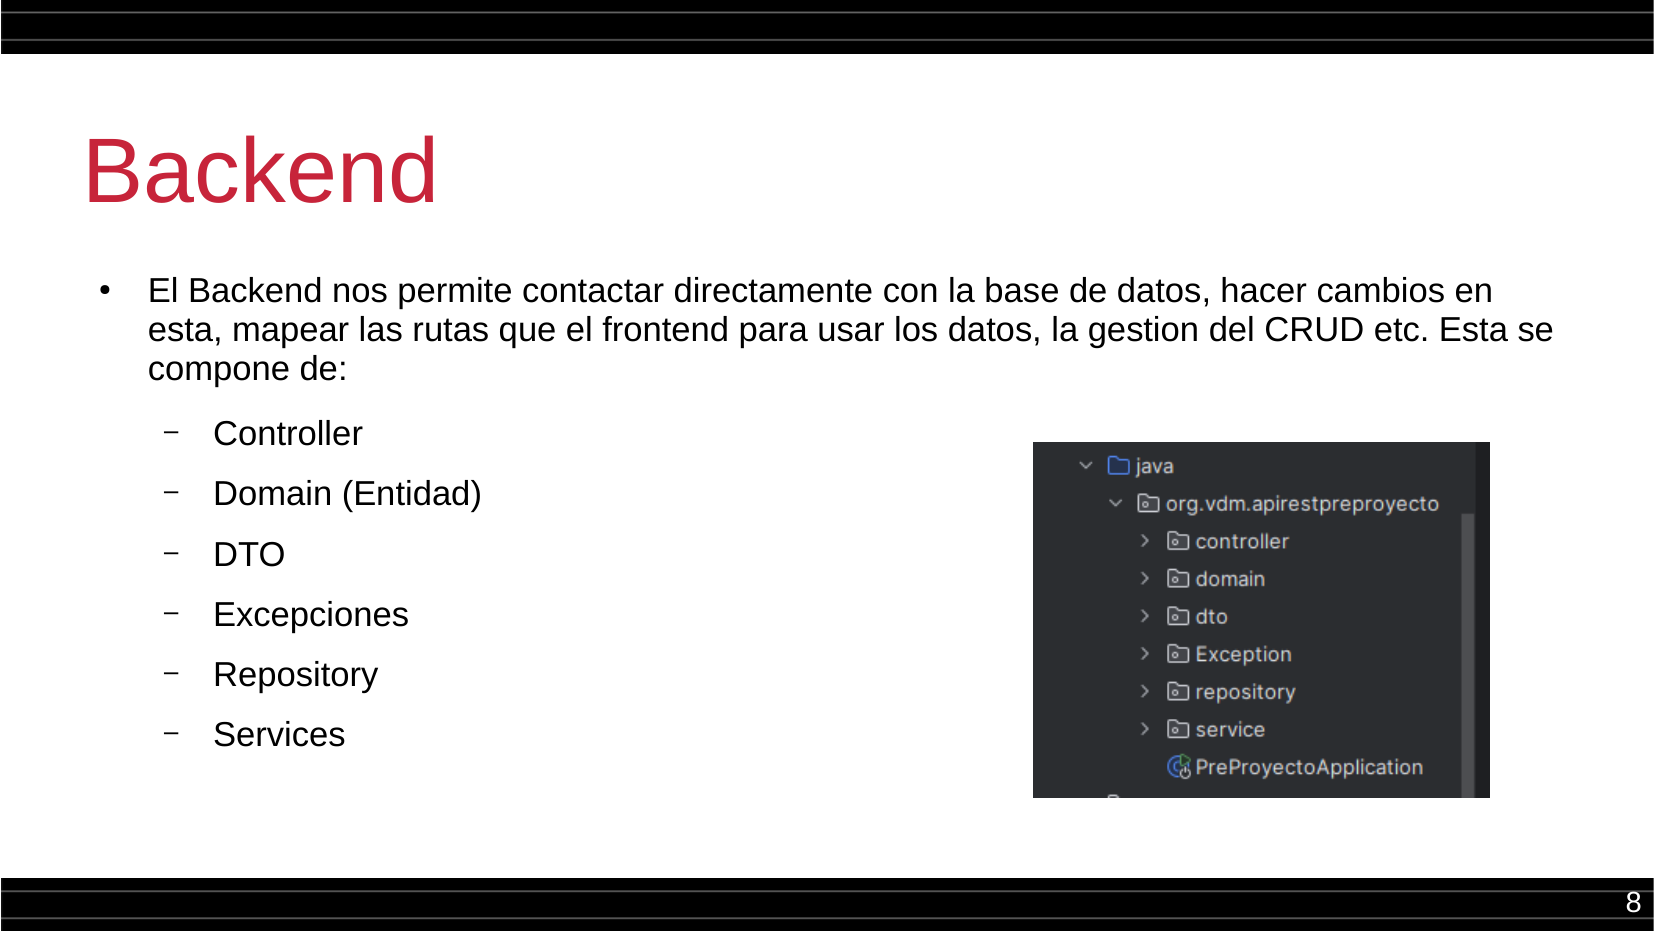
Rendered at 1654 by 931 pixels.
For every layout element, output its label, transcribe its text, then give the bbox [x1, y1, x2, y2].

title Backend [82, 92, 1571, 249]
picture [1, 0, 1654, 54]
list El Backend nos permite contactar directamente con la base de datos, hacer cambios en esta, mapear las rutas que el frontend para usar los datos, la gestion del CRUD etc. Esta se compone de: Controller Domain (Entidad) DTO Excepciones Repository Services [82, 271, 1571, 758]
picture [1033, 442, 1490, 798]
picture [1, 878, 1654, 931]
